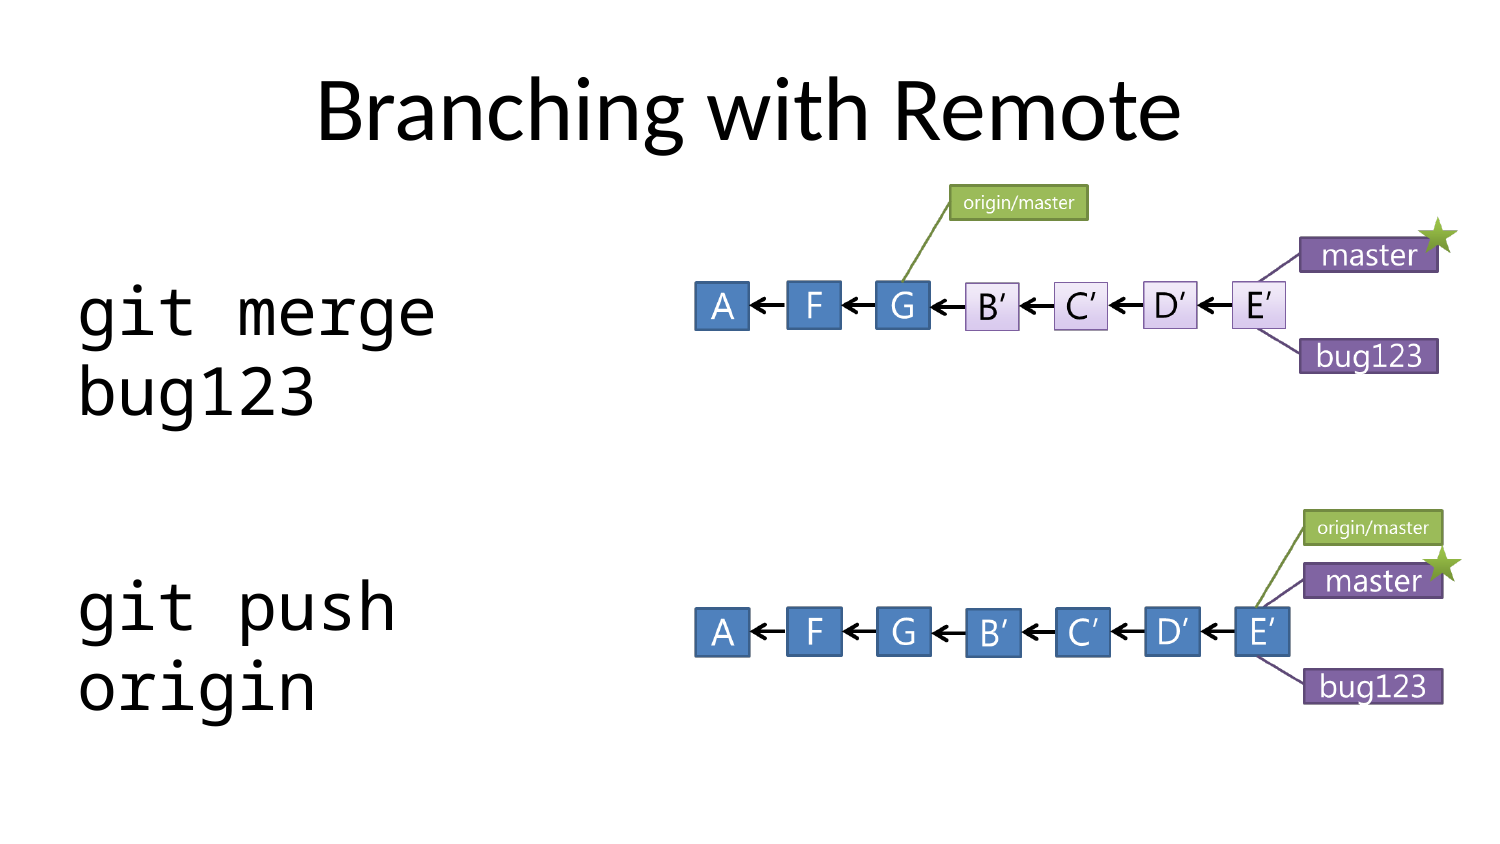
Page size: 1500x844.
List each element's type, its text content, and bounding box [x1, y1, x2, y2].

picture [687, 184, 1458, 394]
text_box Branching with Remote [75, 33, 1425, 175]
picture [687, 509, 1462, 725]
text_box git merge bug123 git push origin [62, 261, 688, 725]
